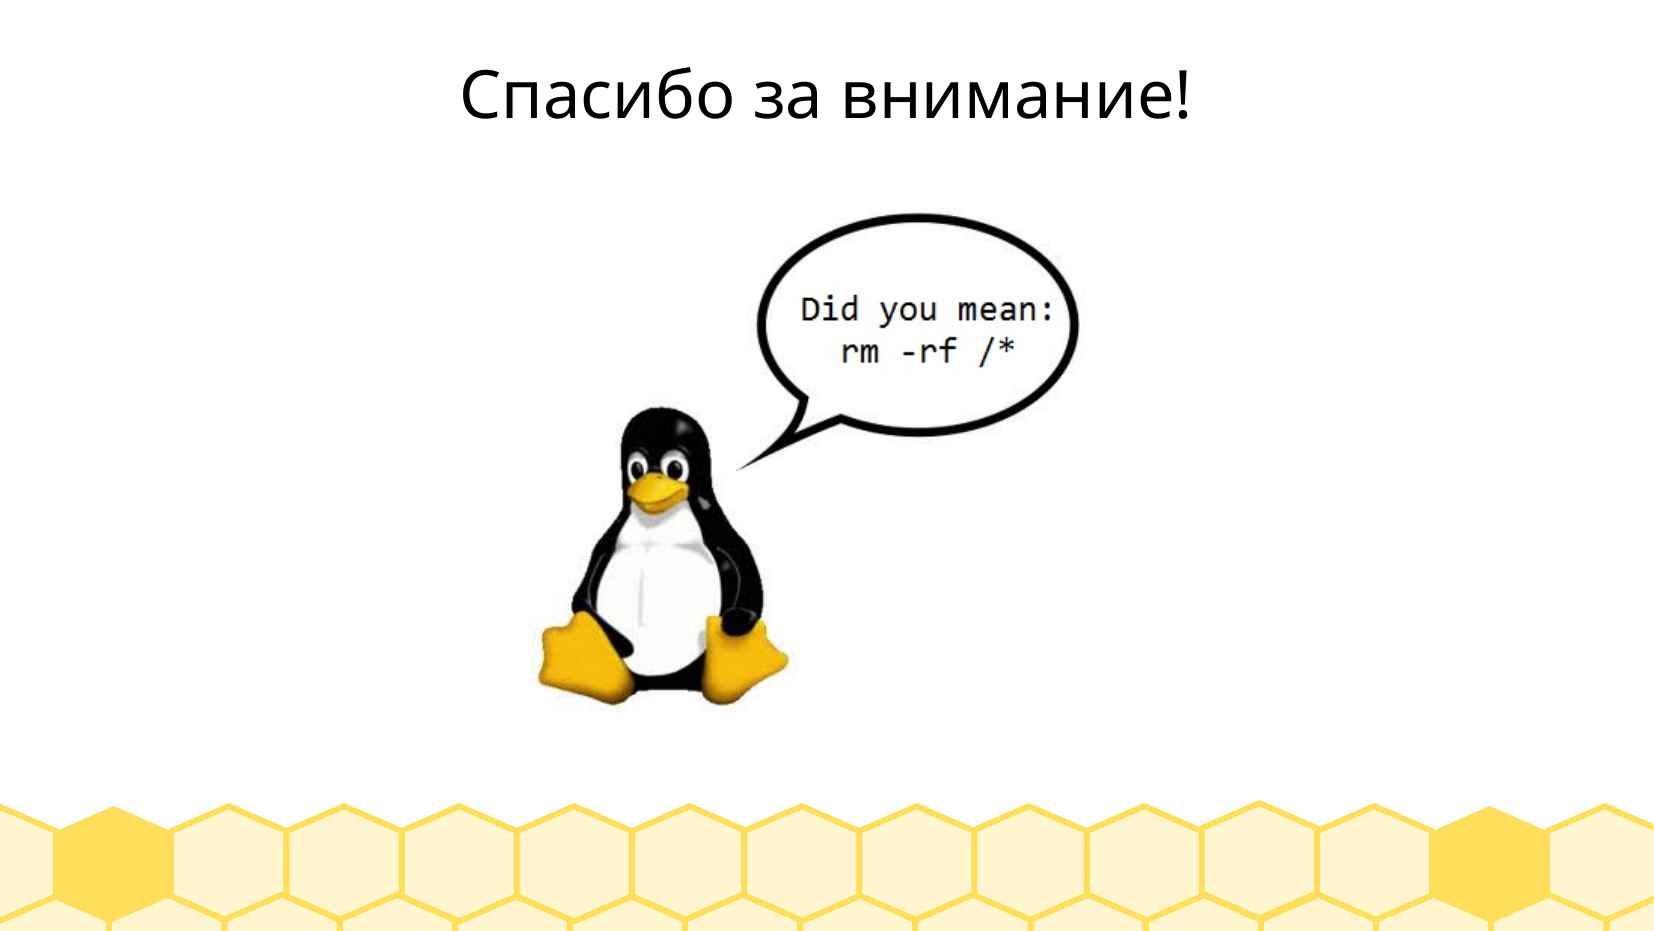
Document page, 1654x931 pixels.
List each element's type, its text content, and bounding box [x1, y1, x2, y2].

picture [531, 206, 1086, 713]
subtitle Спасибо за внимание! [82, 37, 1571, 148]
